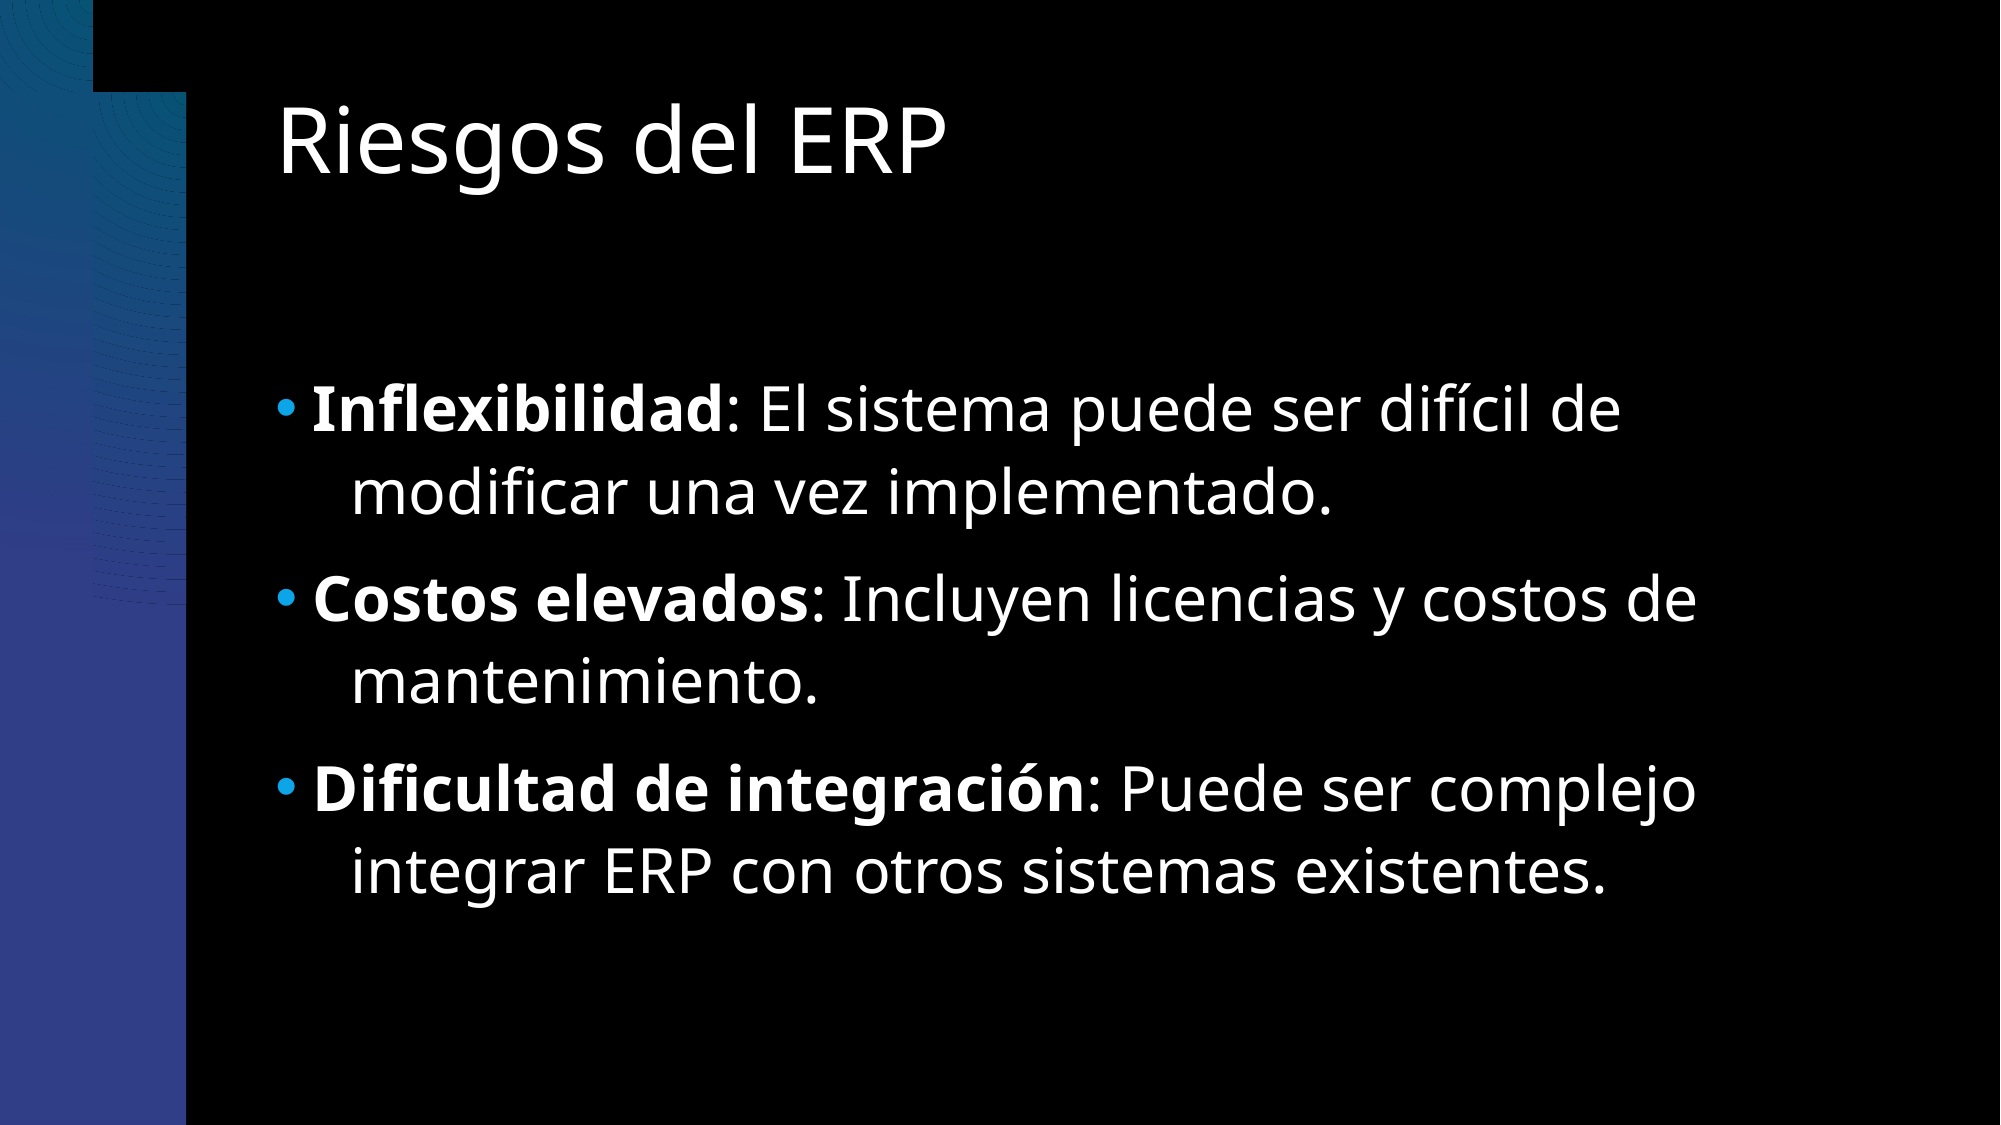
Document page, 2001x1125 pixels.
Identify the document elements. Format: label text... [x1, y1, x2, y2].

title Riesgos del ERP [260, 74, 1817, 330]
list Inflexibilidad: El sistema puede ser difícil de modificar una vez implementado. Costos elevados: Incluyen licencias y costos de mantenimiento. Dificultad de integración: Puede ser complejo integrar ERP con otros sistemas existentes. [260, 354, 1817, 999]
